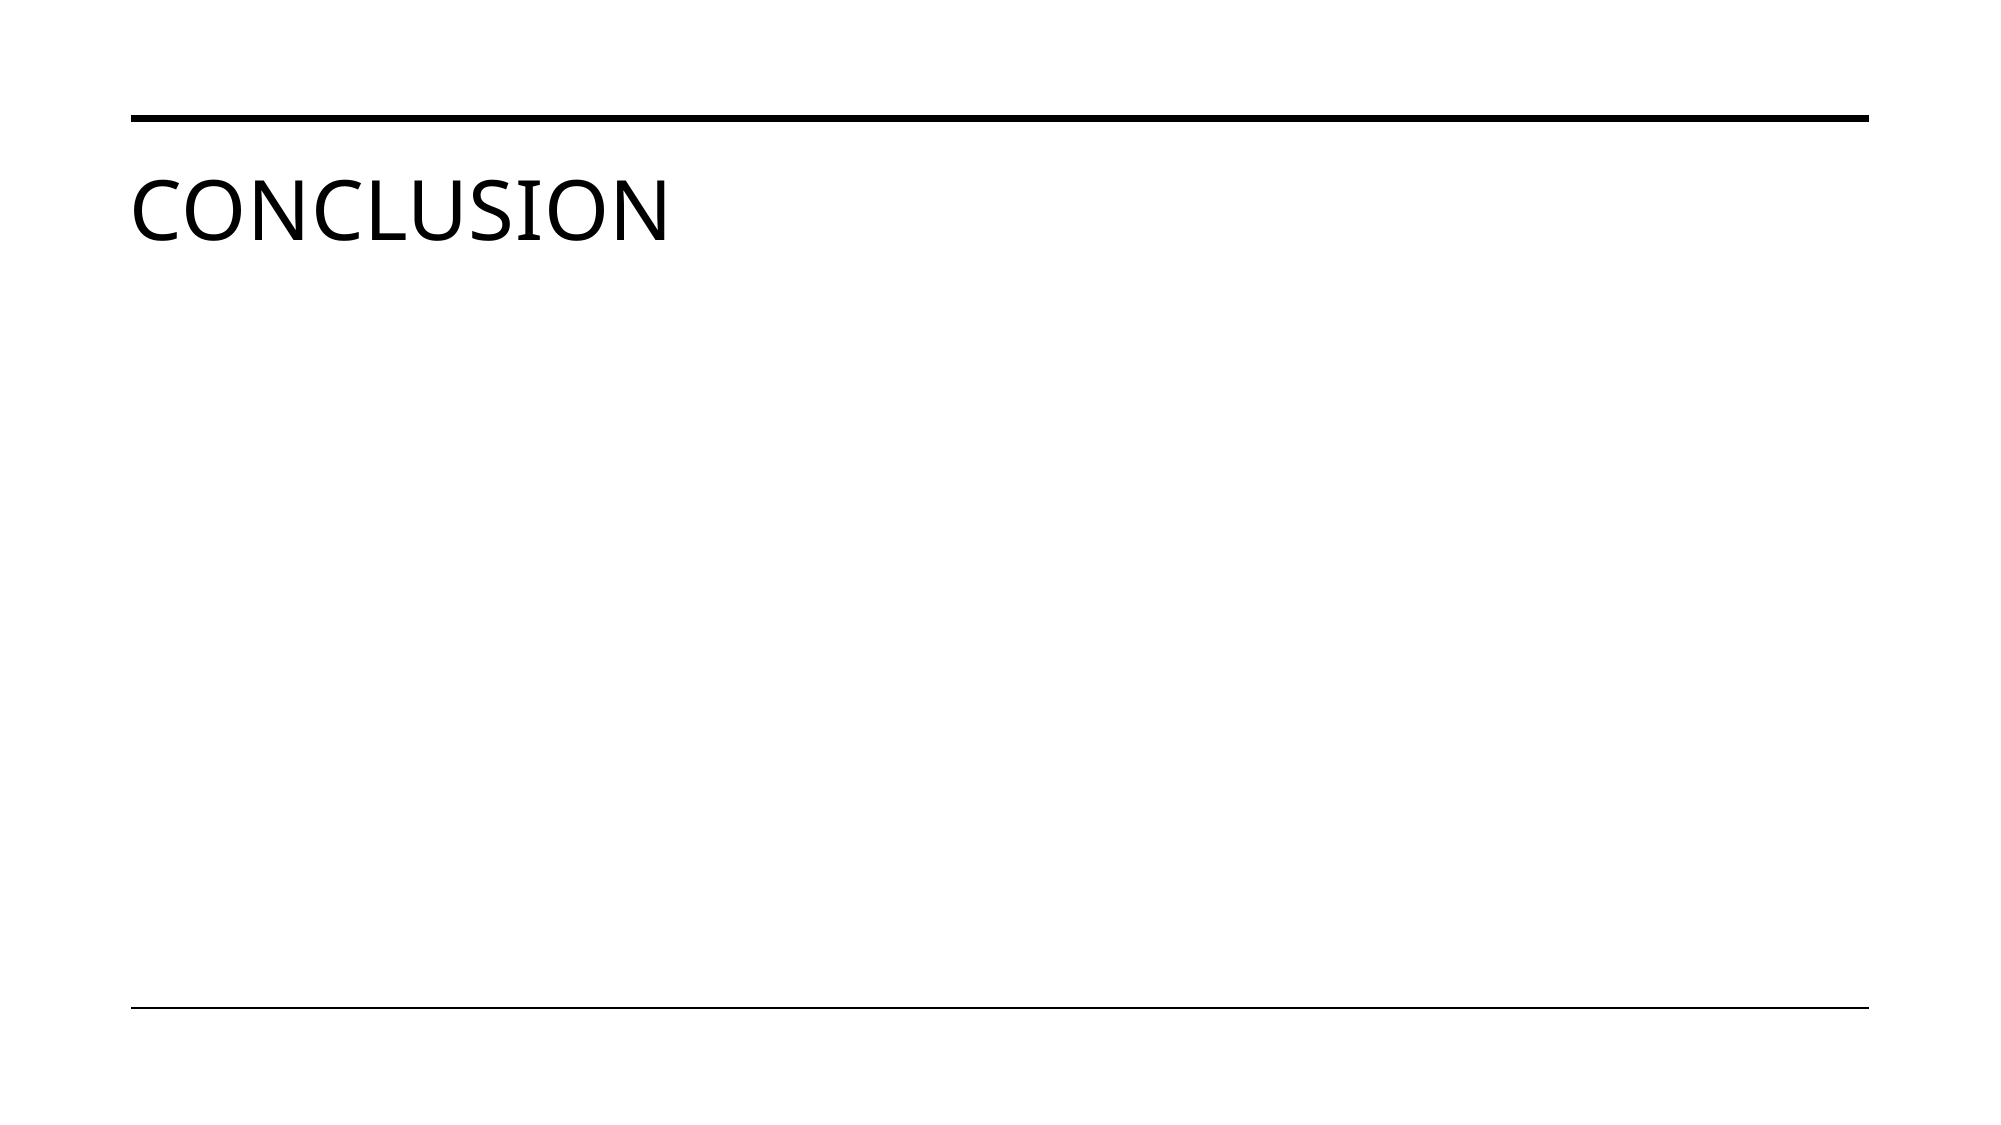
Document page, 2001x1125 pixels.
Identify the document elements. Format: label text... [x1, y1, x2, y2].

title conclusion [114, 149, 1869, 365]
